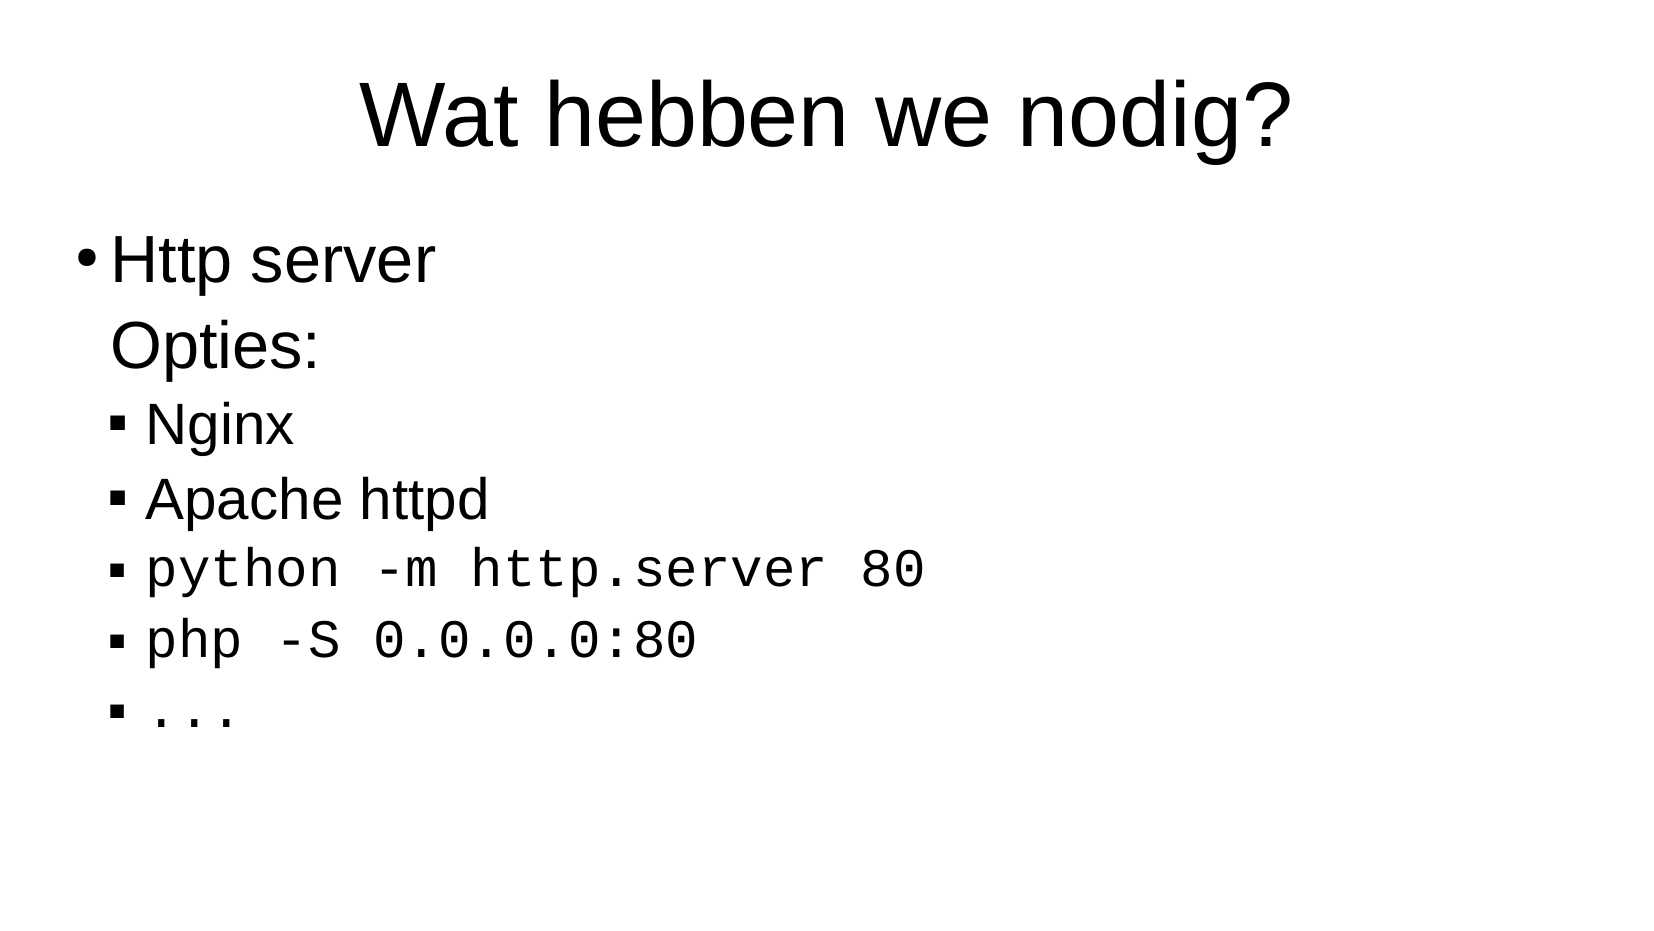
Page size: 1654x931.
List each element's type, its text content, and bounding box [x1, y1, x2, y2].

subtitle Http server Opties: Nginx Apache httpd python -m http.server 80 php -S 0.0.0.0:80 ... [75, 210, 1564, 751]
title Wat hebben we nodig? [82, 37, 1571, 193]
